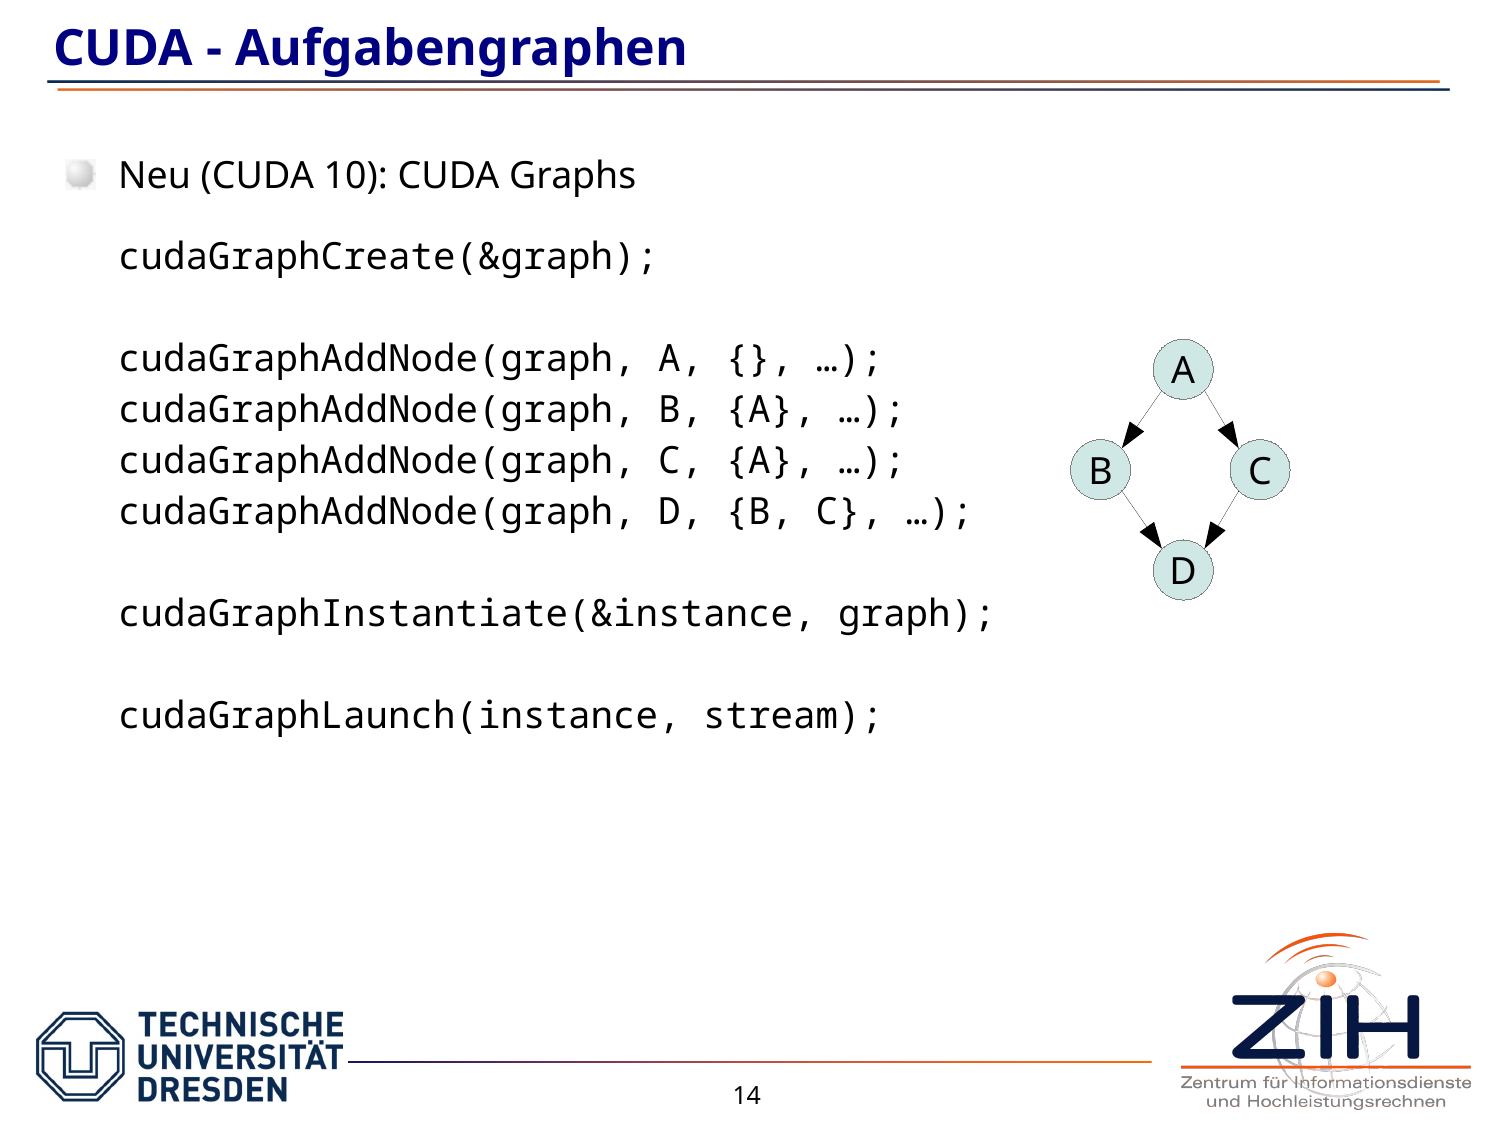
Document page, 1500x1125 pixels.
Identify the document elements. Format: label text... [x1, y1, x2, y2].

picture [47, 80, 1450, 91]
text_box B [1070, 439, 1131, 500]
picture [1181, 933, 1471, 1110]
text_box A [1153, 339, 1214, 400]
list Neu (CUDA 10): CUDA Graphs cudaGraphCreate(&graph); cudaGraphAddNode(graph, A, {}, …); cudaGraphAddNode(graph, B, {A}, …); cudaGraphAddNode(graph, C, {A}, …); cudaGraphAddNode(graph, D, {B, C}, …); cudaGraphInstantiate(&instance, graph); cudaGraphLaunch(instance, stream); [29, 118, 1418, 771]
text_box C [1230, 439, 1291, 500]
picture [35, 1011, 343, 1102]
text_box D [1153, 539, 1214, 601]
title CUDA - Aufgabengraphen [53, 12, 1453, 81]
